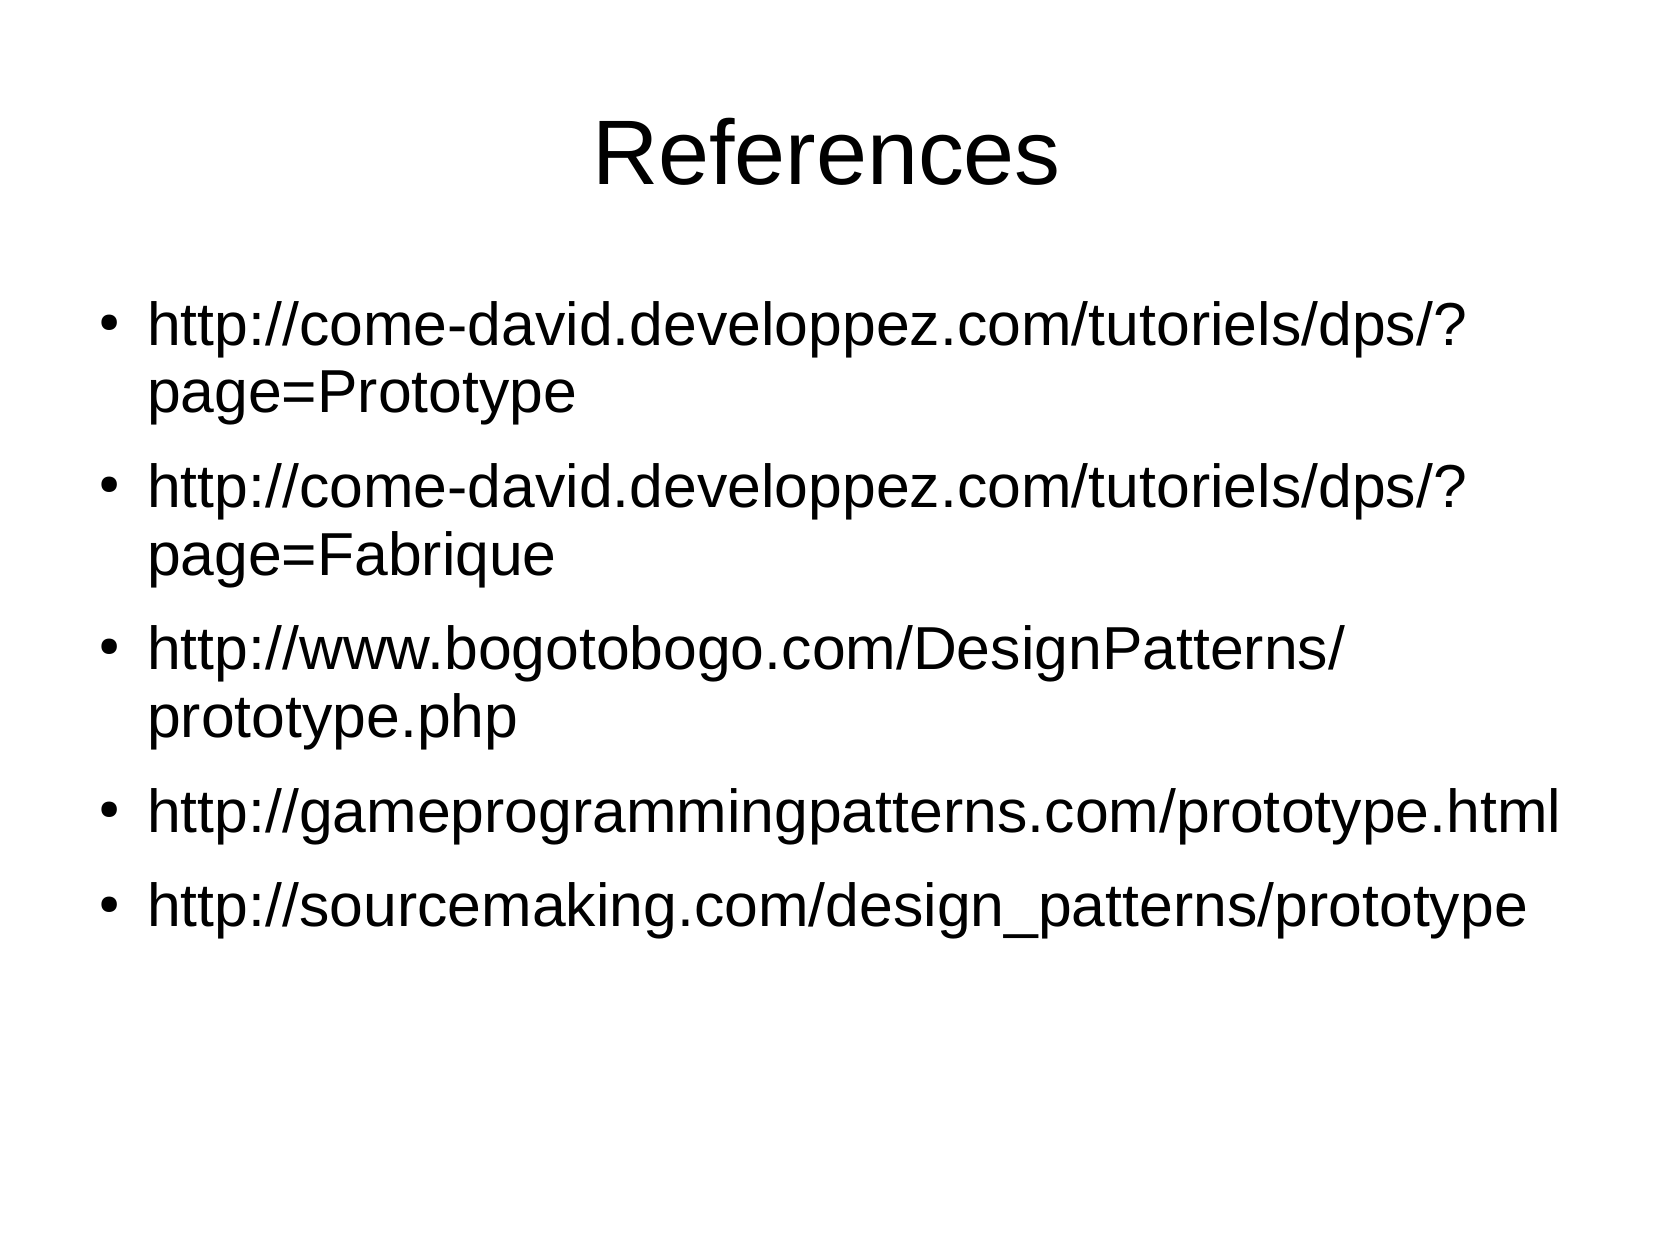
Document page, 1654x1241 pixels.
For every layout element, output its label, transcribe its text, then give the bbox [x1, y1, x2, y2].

title References [82, 49, 1571, 257]
list http://come-david.developpez.com/tutoriels/dps/?page=Prototype http://come-david.developpez.com/tutoriels/dps/?page=Fabrique http://www.bogotobogo.com/DesignPatterns/prototype.php http://gameprogrammingpatterns.com/prototype.html http://sourcemaking.com/design_patterns/prototype [82, 290, 1571, 1010]
